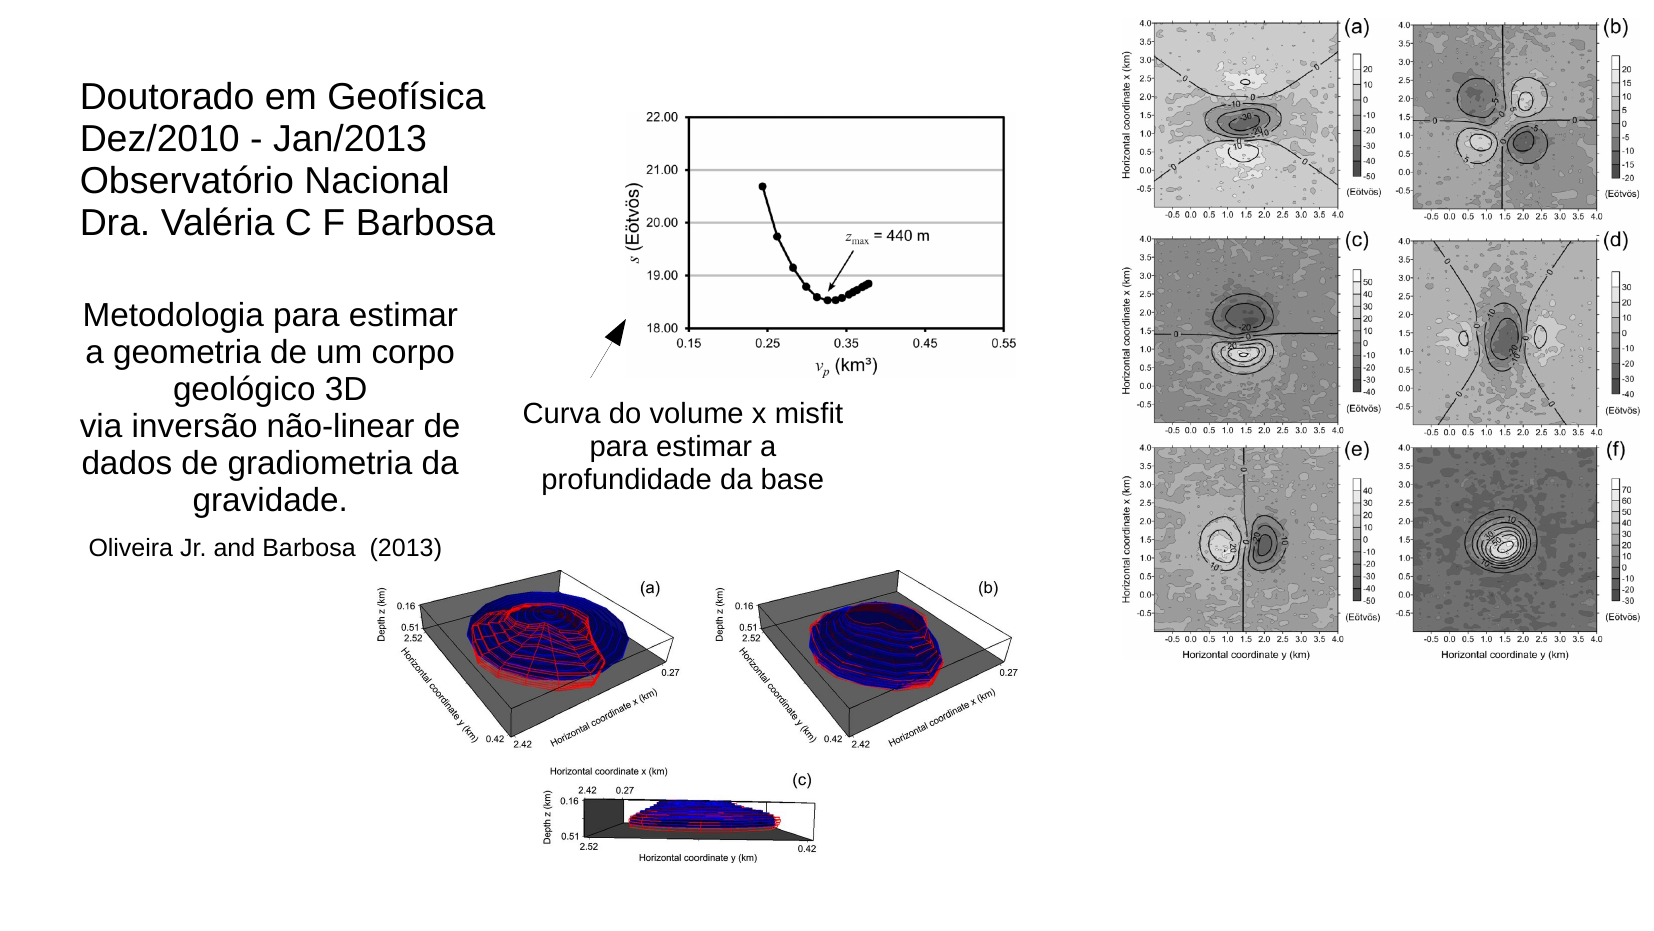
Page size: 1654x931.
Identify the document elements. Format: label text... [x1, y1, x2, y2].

text_box Doutorado em Geofísica Dez/2010 - Jan/2013 Observatório Nacional Dra. Valéria C F Barbosa [64, 67, 559, 251]
picture [1122, 18, 1640, 660]
picture [377, 570, 1018, 863]
picture [625, 112, 1016, 378]
text_box Metodologia para estimar a geometria de um corpo geológico 3D via inversão não-linear de dados de gradiometria da gravidade. [64, 289, 485, 526]
text_box Oliveira Jr. and Barbosa (2013) [41, 526, 491, 598]
text_box Curva do volume x misfit para estimar a profundidade da base [507, 389, 898, 544]
